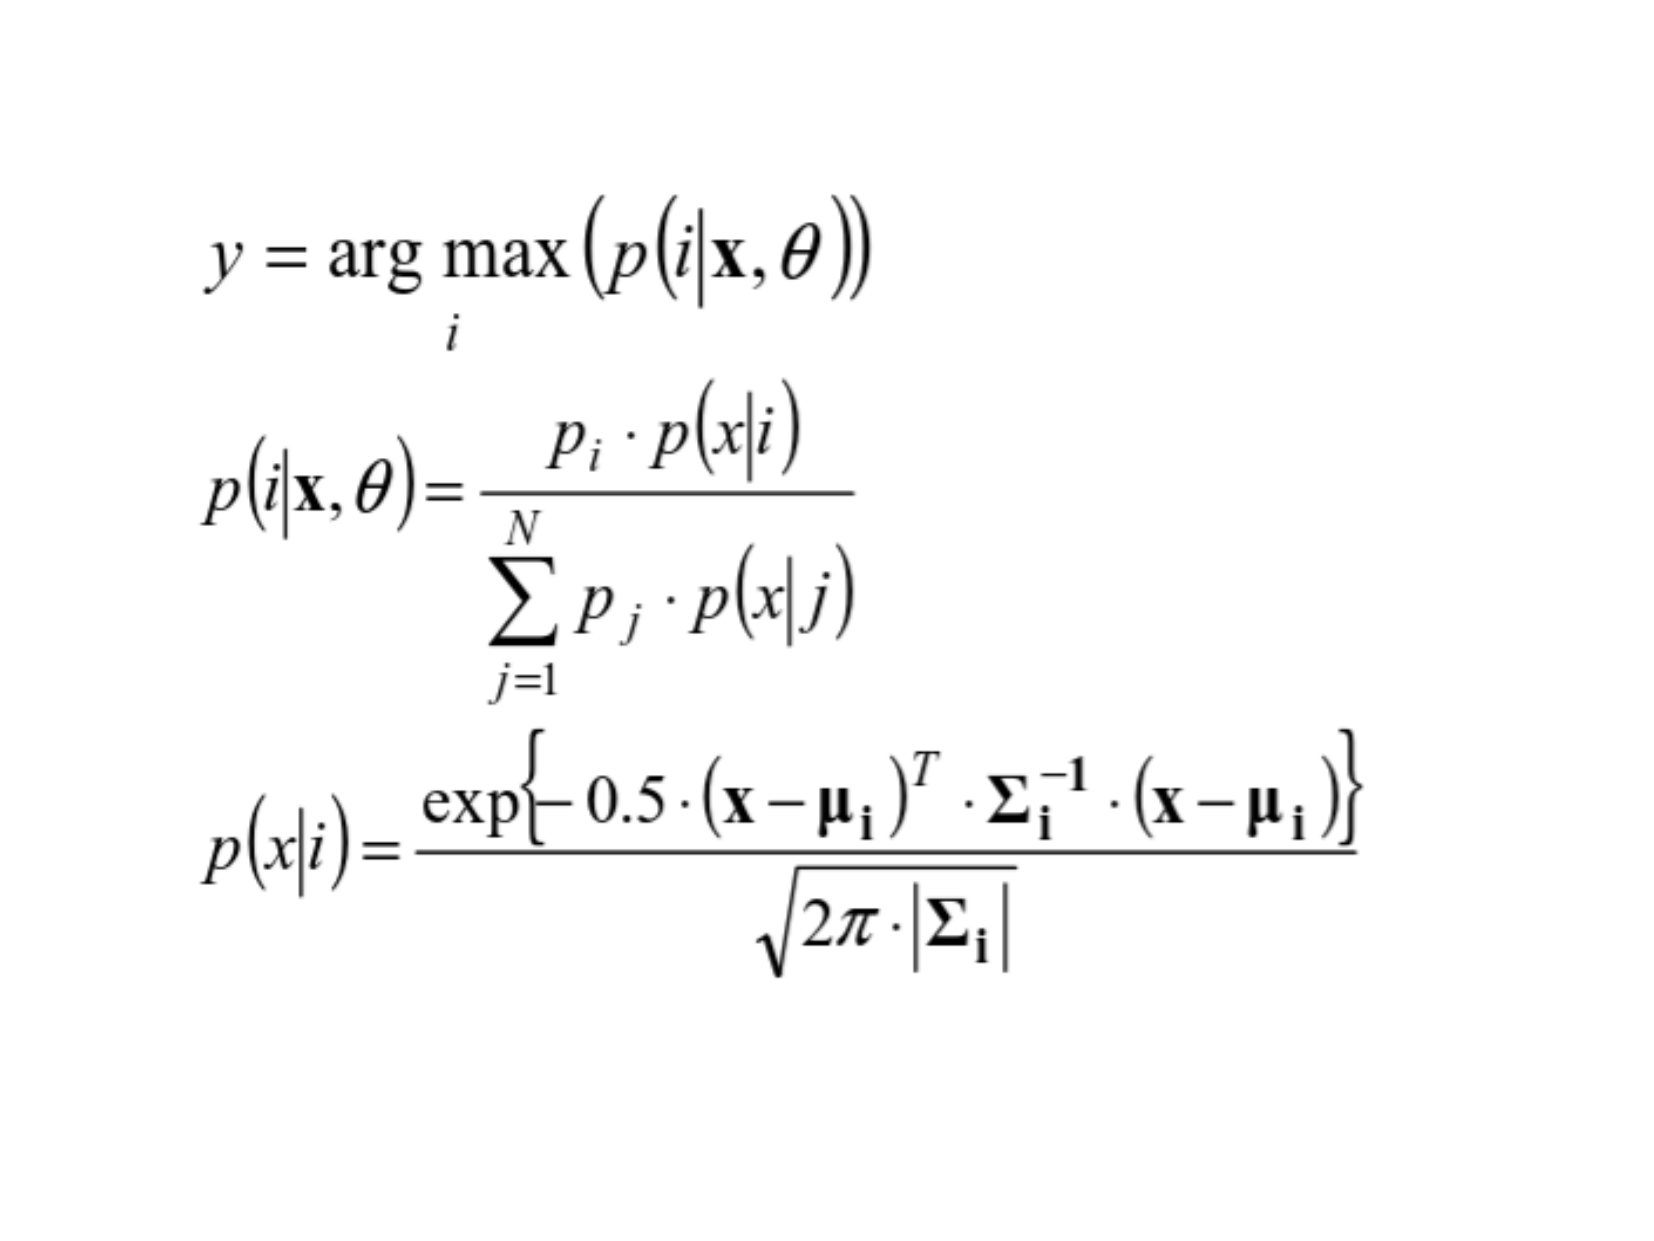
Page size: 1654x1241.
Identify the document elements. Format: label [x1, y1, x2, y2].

picture [180, 194, 1531, 1021]
